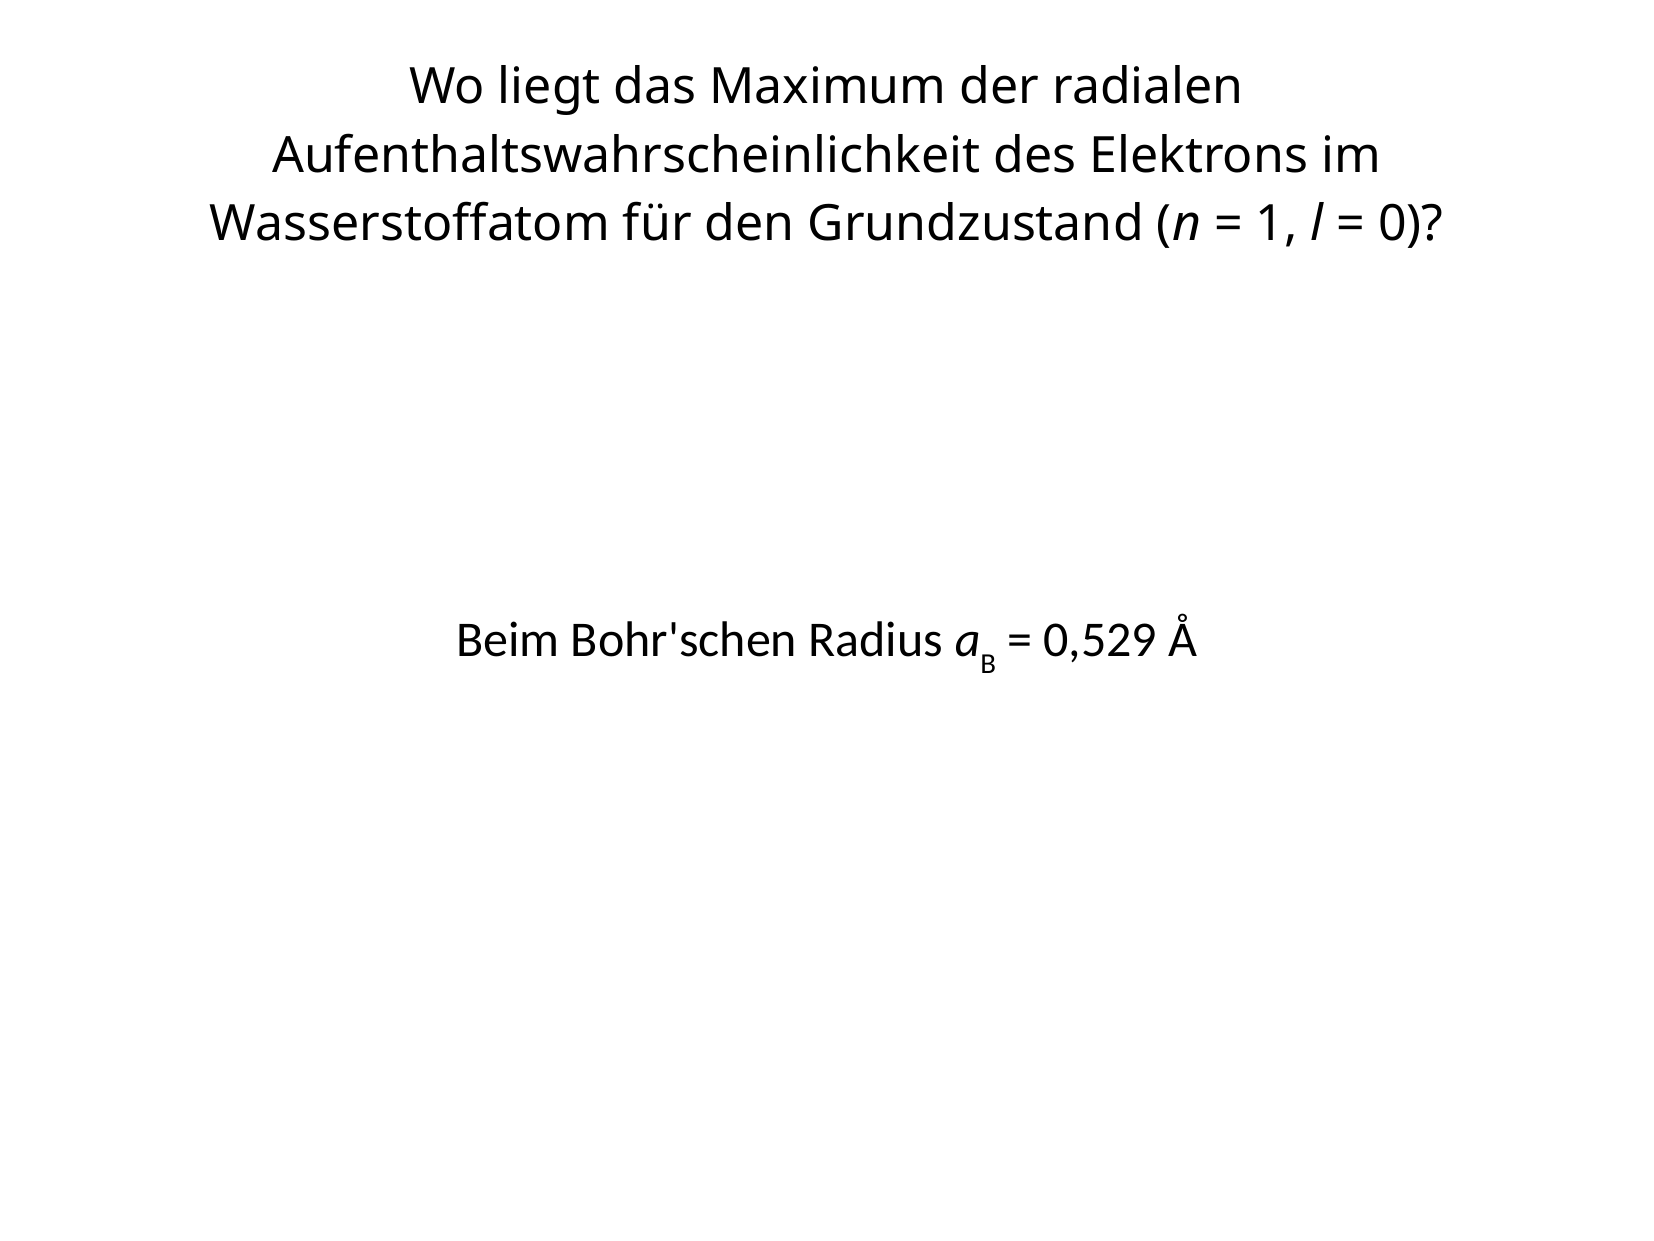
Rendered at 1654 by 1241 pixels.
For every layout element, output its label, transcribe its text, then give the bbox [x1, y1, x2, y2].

subtitle Beim Bohr'schen Radius aB = 0,529 Å [82, 290, 1571, 1010]
title Wo liegt das Maximum der radialen Aufenthaltswahrscheinlichkeit des Elektrons im Wasserstoffatom für den Grundzustand (n = 1, l = 0)? [82, 49, 1571, 257]
